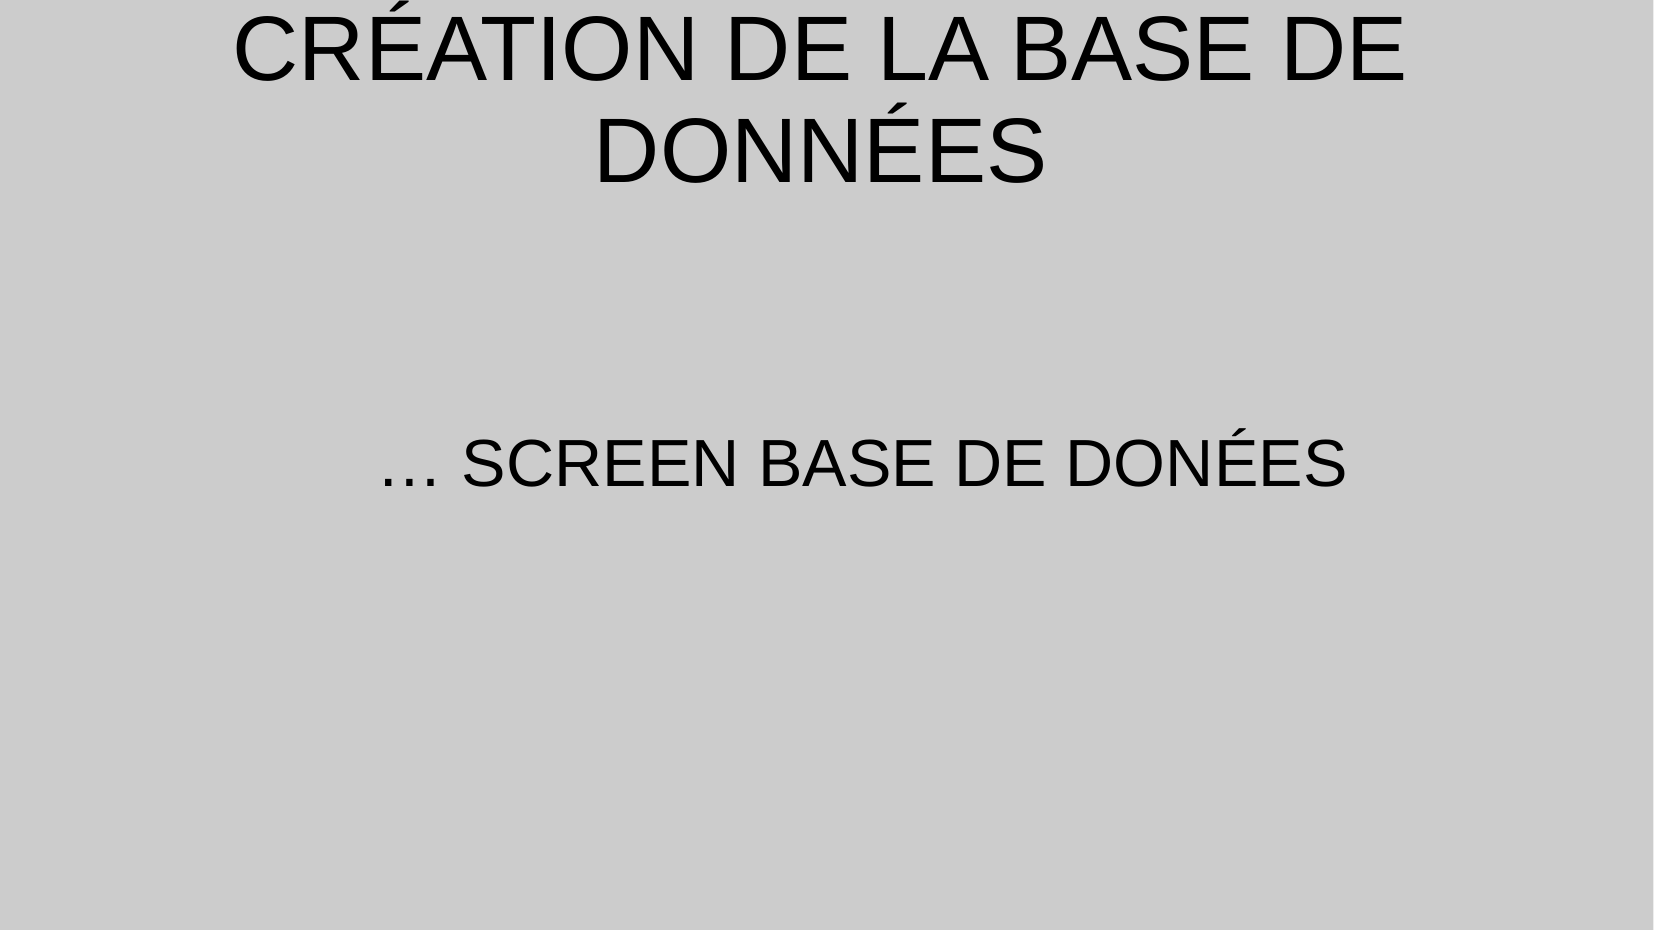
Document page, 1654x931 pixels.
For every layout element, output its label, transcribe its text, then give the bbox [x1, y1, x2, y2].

title CRÉATION DE LA BASE DE DONNÉES [76, 0, 1565, 203]
list … SCREEN BASE DE DONÉES [82, 217, 1571, 758]
